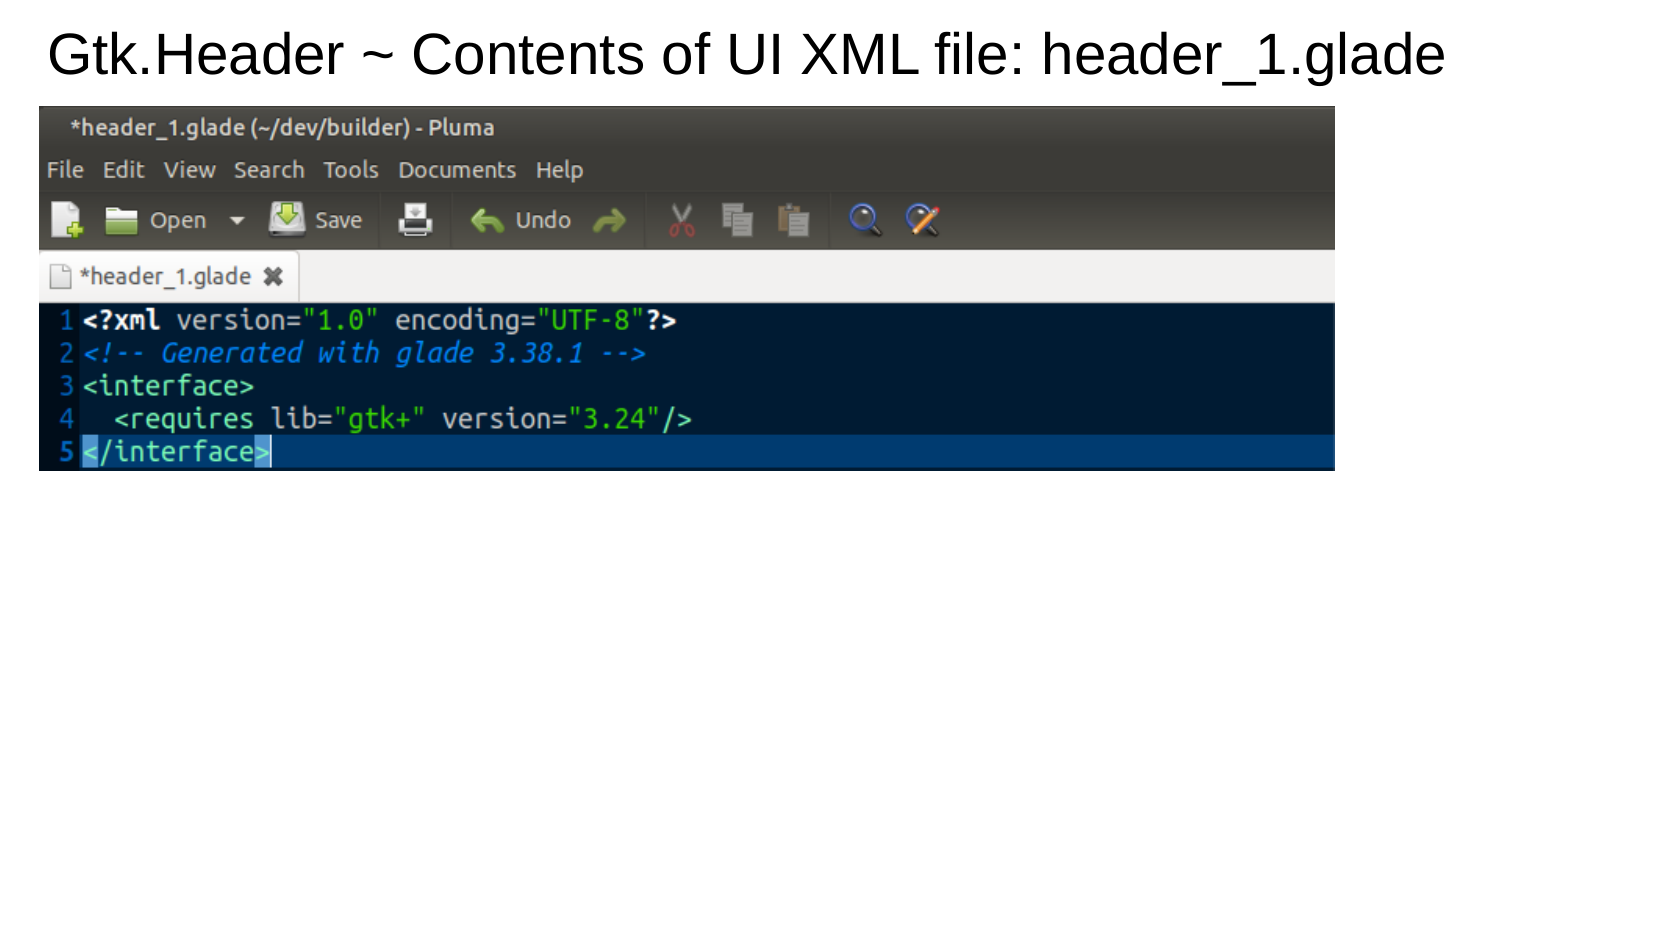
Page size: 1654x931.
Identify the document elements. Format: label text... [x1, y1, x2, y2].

picture [39, 106, 1335, 471]
title Gtk.Header ~ Contents of UI XML file: header_1.glade [47, 16, 1571, 92]
